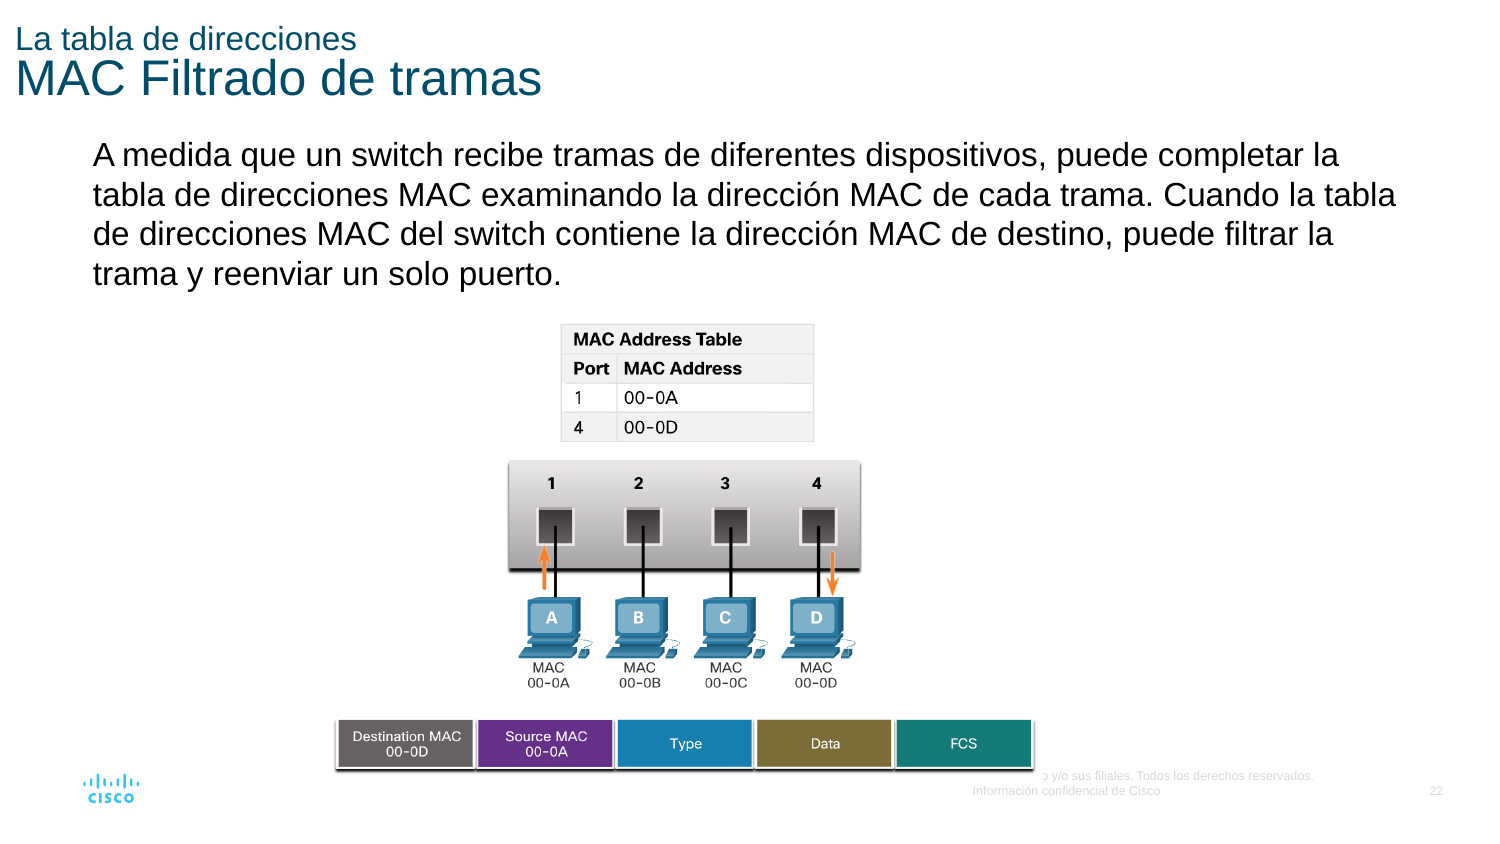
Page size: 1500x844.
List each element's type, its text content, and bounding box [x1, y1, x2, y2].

title La tabla de direcciones MAC Filtrado de tramas [0, 5, 1369, 126]
list A medida que un switch recibe tramas de diferentes dispositivos, puede completar la tabla de direcciones MAC examinando la dirección MAC de cada trama. Cuando la tabla de direcciones MAC del switch contiene la dirección MAC de destino, puede filtrar la trama y reenviar un solo puerto. [77, 125, 1437, 319]
picture [326, 318, 1043, 780]
